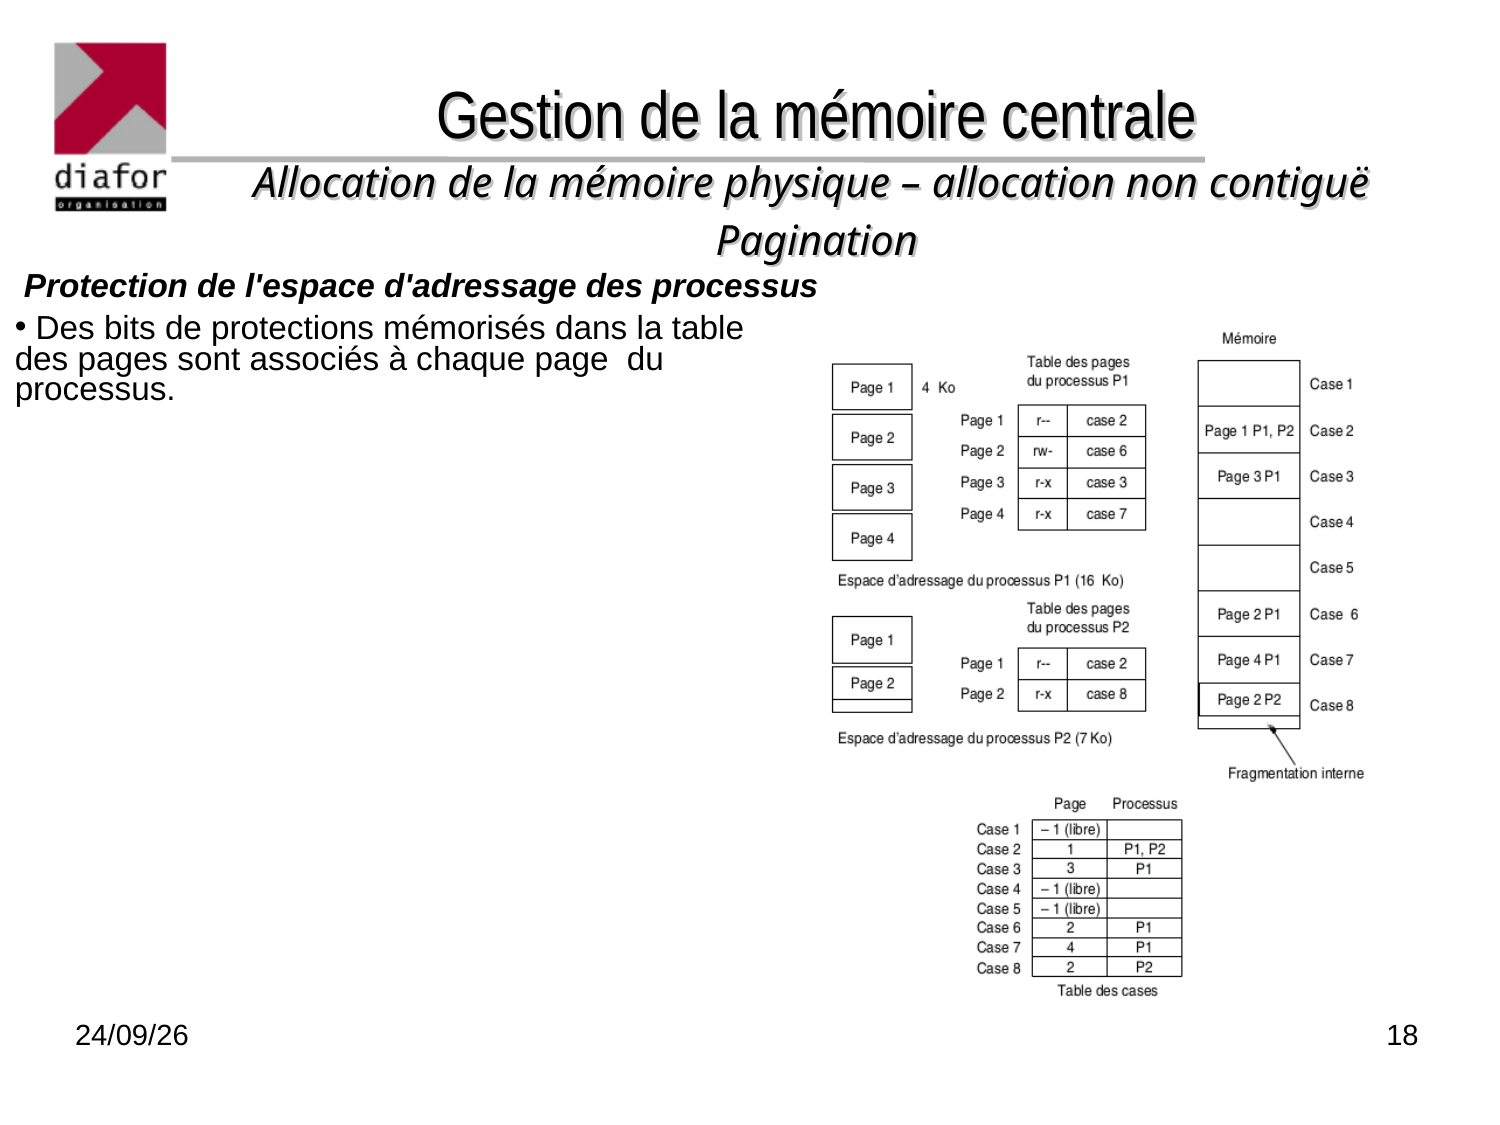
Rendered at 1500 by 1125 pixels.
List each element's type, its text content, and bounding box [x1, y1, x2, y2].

picture [797, 311, 1408, 1004]
picture [53, 42, 168, 213]
text_box Des bits de protections mémorisés dans la table des pages sont associés à chaque page du processus. [0, 308, 1500, 415]
title Gestion de la mémoire centrale Allocation de la mémoire physique – allocation non contiguë Pagination [133, 67, 1500, 276]
text_box Protection de l'espace d'adressage des processus [0, 265, 835, 308]
